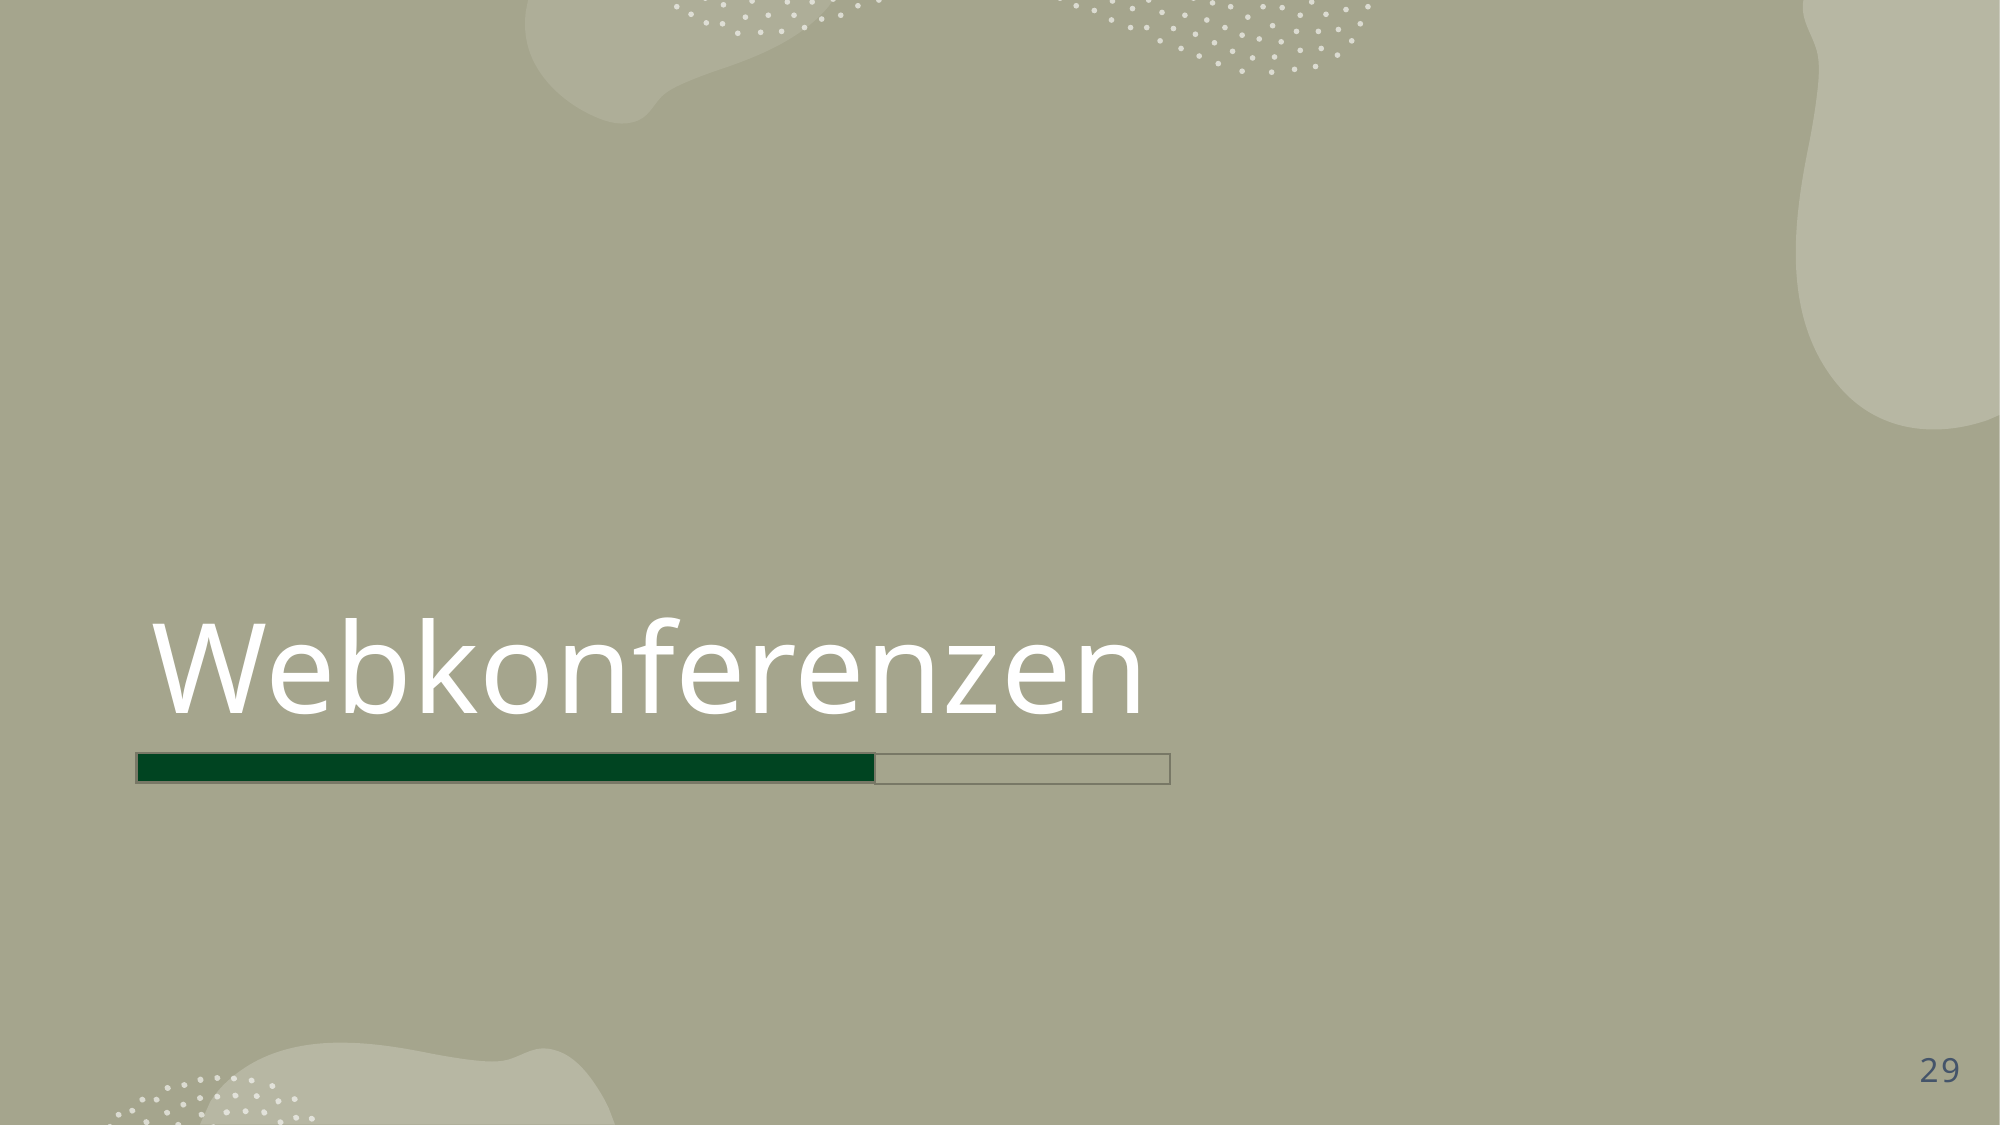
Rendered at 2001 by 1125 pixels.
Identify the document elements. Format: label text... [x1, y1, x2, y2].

title Webkonferenzen [136, 280, 1862, 749]
text_box [136, 753, 874, 782]
text_box [1887, 1019, 1993, 1125]
